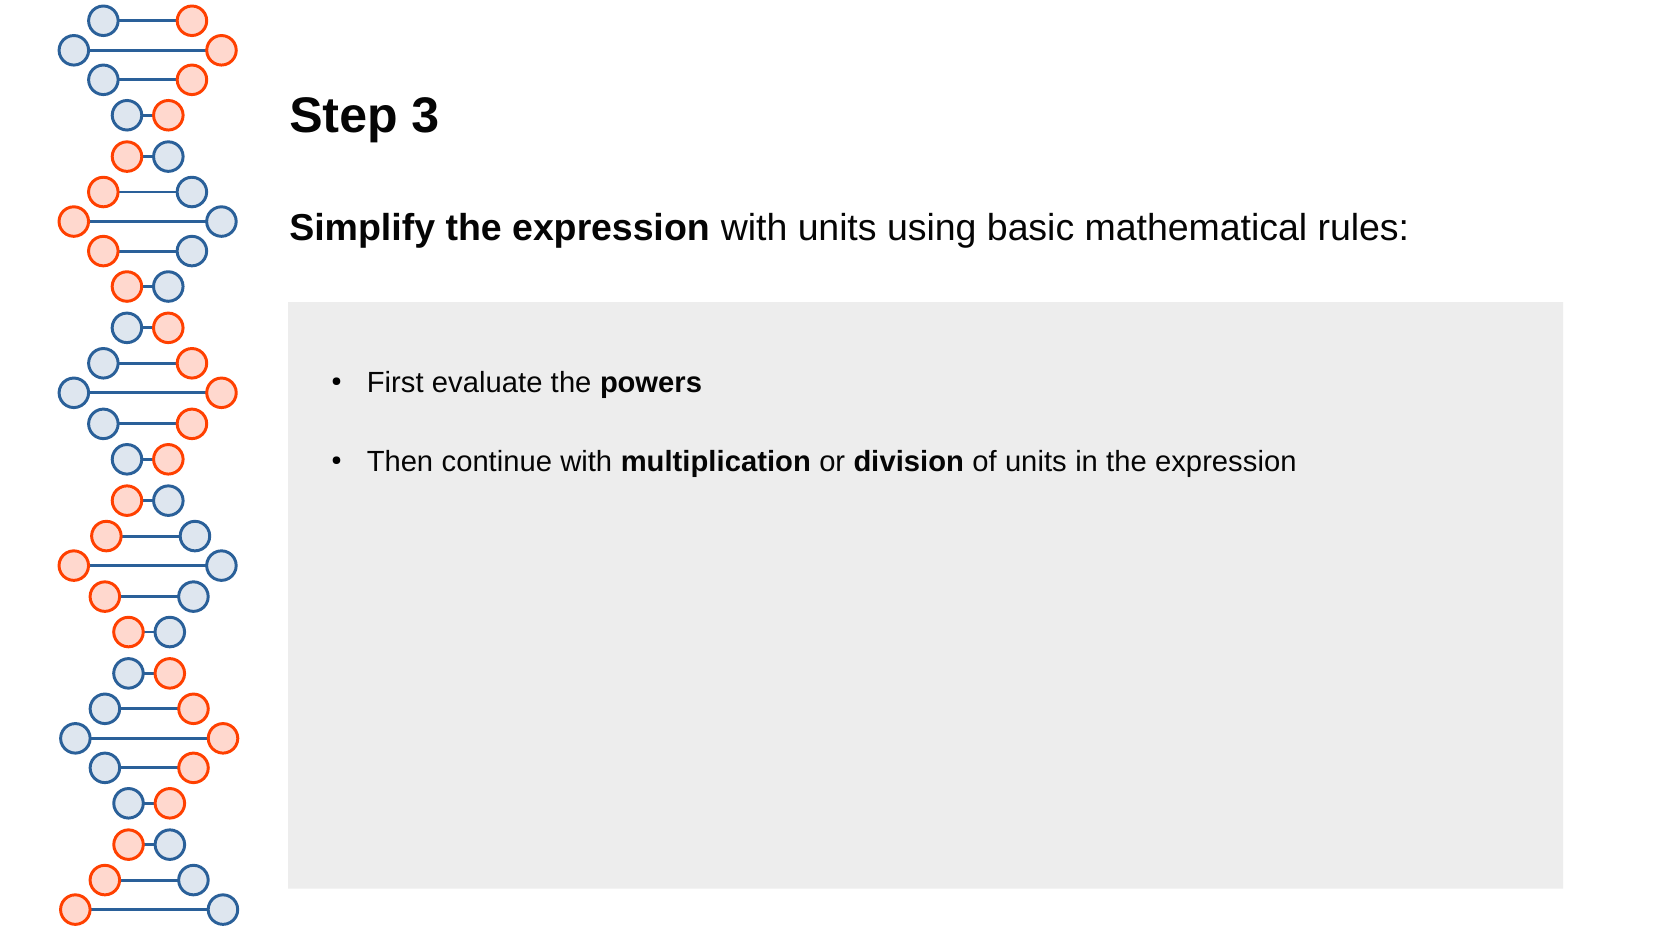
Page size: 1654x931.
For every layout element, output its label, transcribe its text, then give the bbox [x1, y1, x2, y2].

text_box [288, 302, 1564, 889]
text_box First evaluate the powers Then continue with multiplication or division of units in the expression [316, 342, 1337, 564]
title Step 3 [289, 37, 620, 193]
list Simplify the expression with units using basic mathematical rules: [289, 206, 1576, 263]
